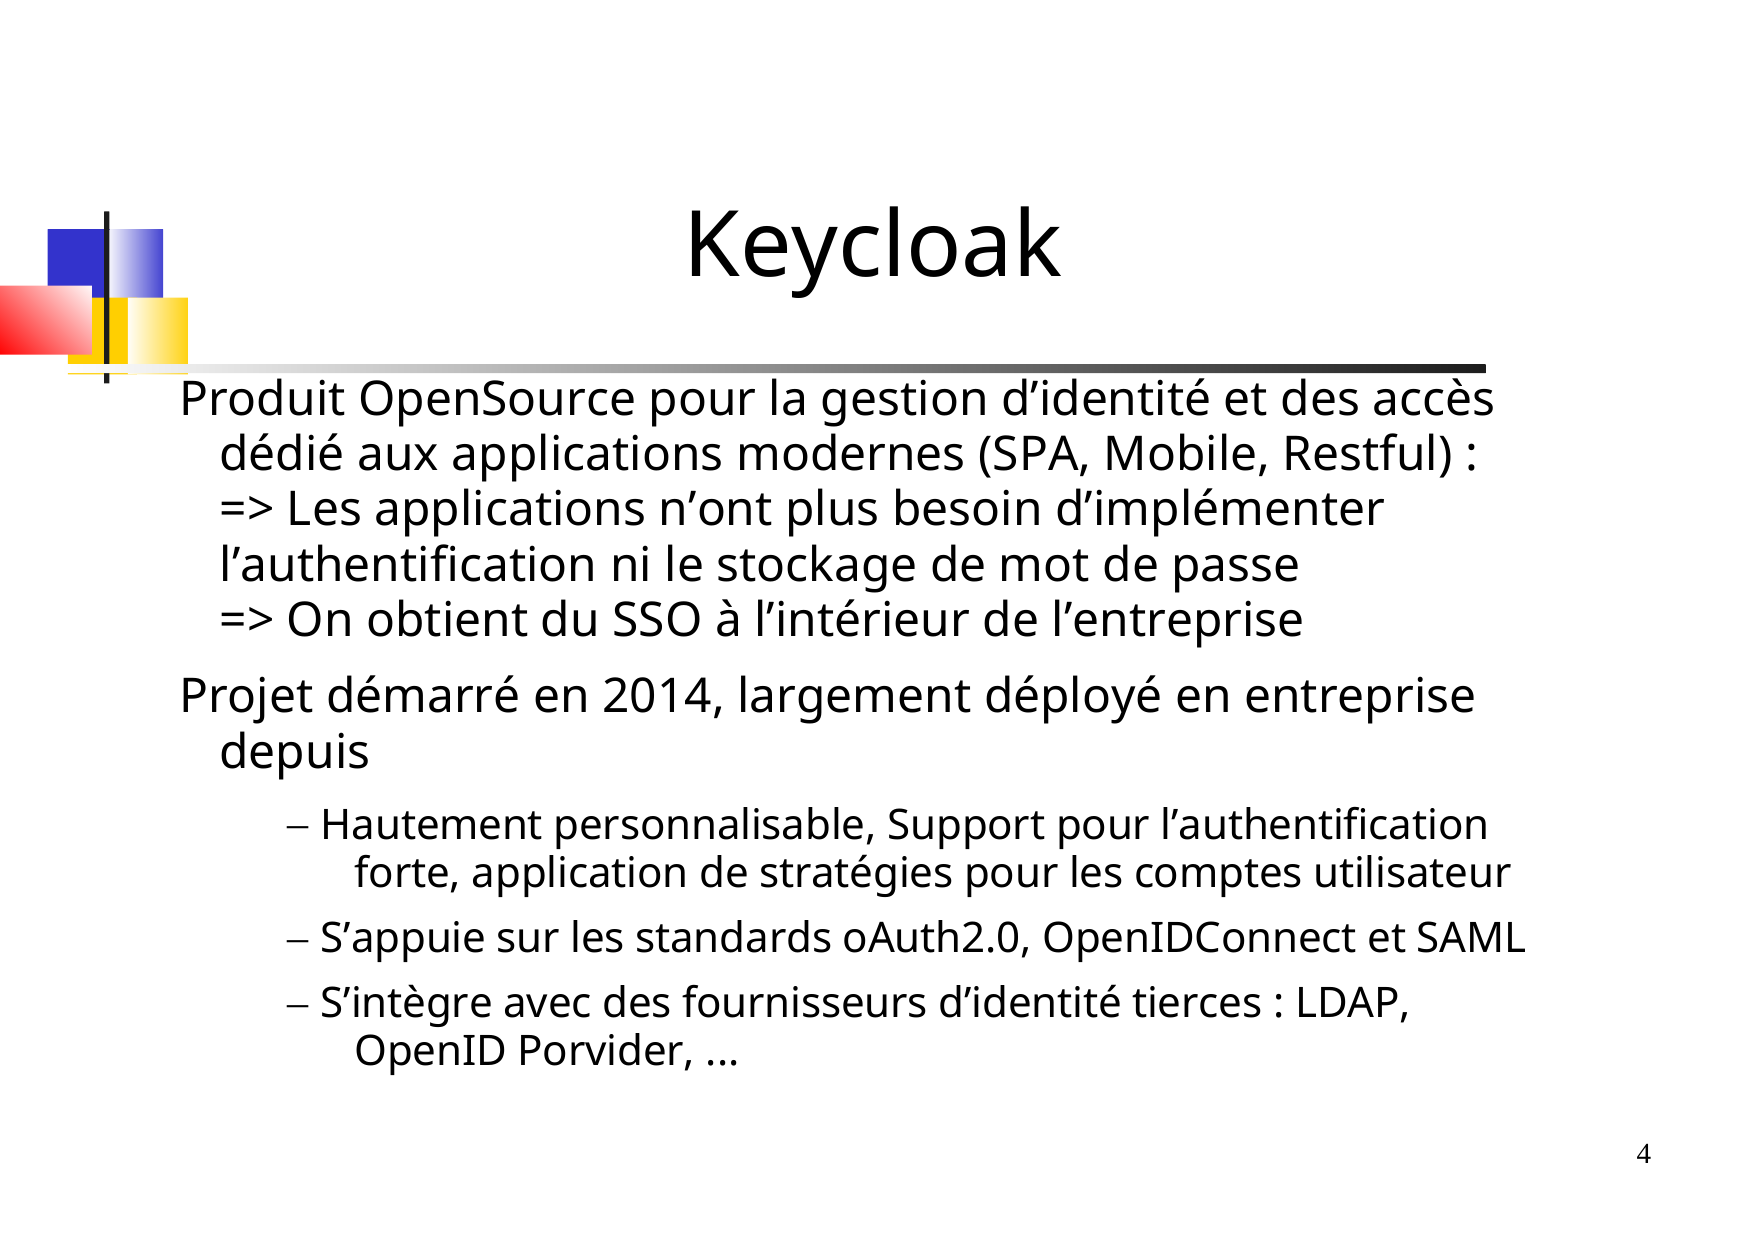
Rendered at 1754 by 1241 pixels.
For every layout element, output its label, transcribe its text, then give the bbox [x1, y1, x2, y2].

title Keycloak [179, 139, 1567, 351]
list Produit OpenSource pour la gestion d’identité et des accès dédié aux applications modernes (SPA, Mobile, Restful) : => Les applications n’ont plus besoin d’implémenter l’authentification ni le stockage de mot de passe => On obtient du SSO à l’intérieur de l’entreprise Projet démarré en 2014, largement déployé en entreprise depuis Hautement personnalisable, Support pour l’authentification forte, application de stratégies pour les comptes utilisateur S’appuie sur les standards oAuth2.0, OpenIDConnect et SAML S’intègre avec des fournisseurs d’identité tierces : LDAP, OpenID Porvider, ... [179, 371, 1567, 1091]
